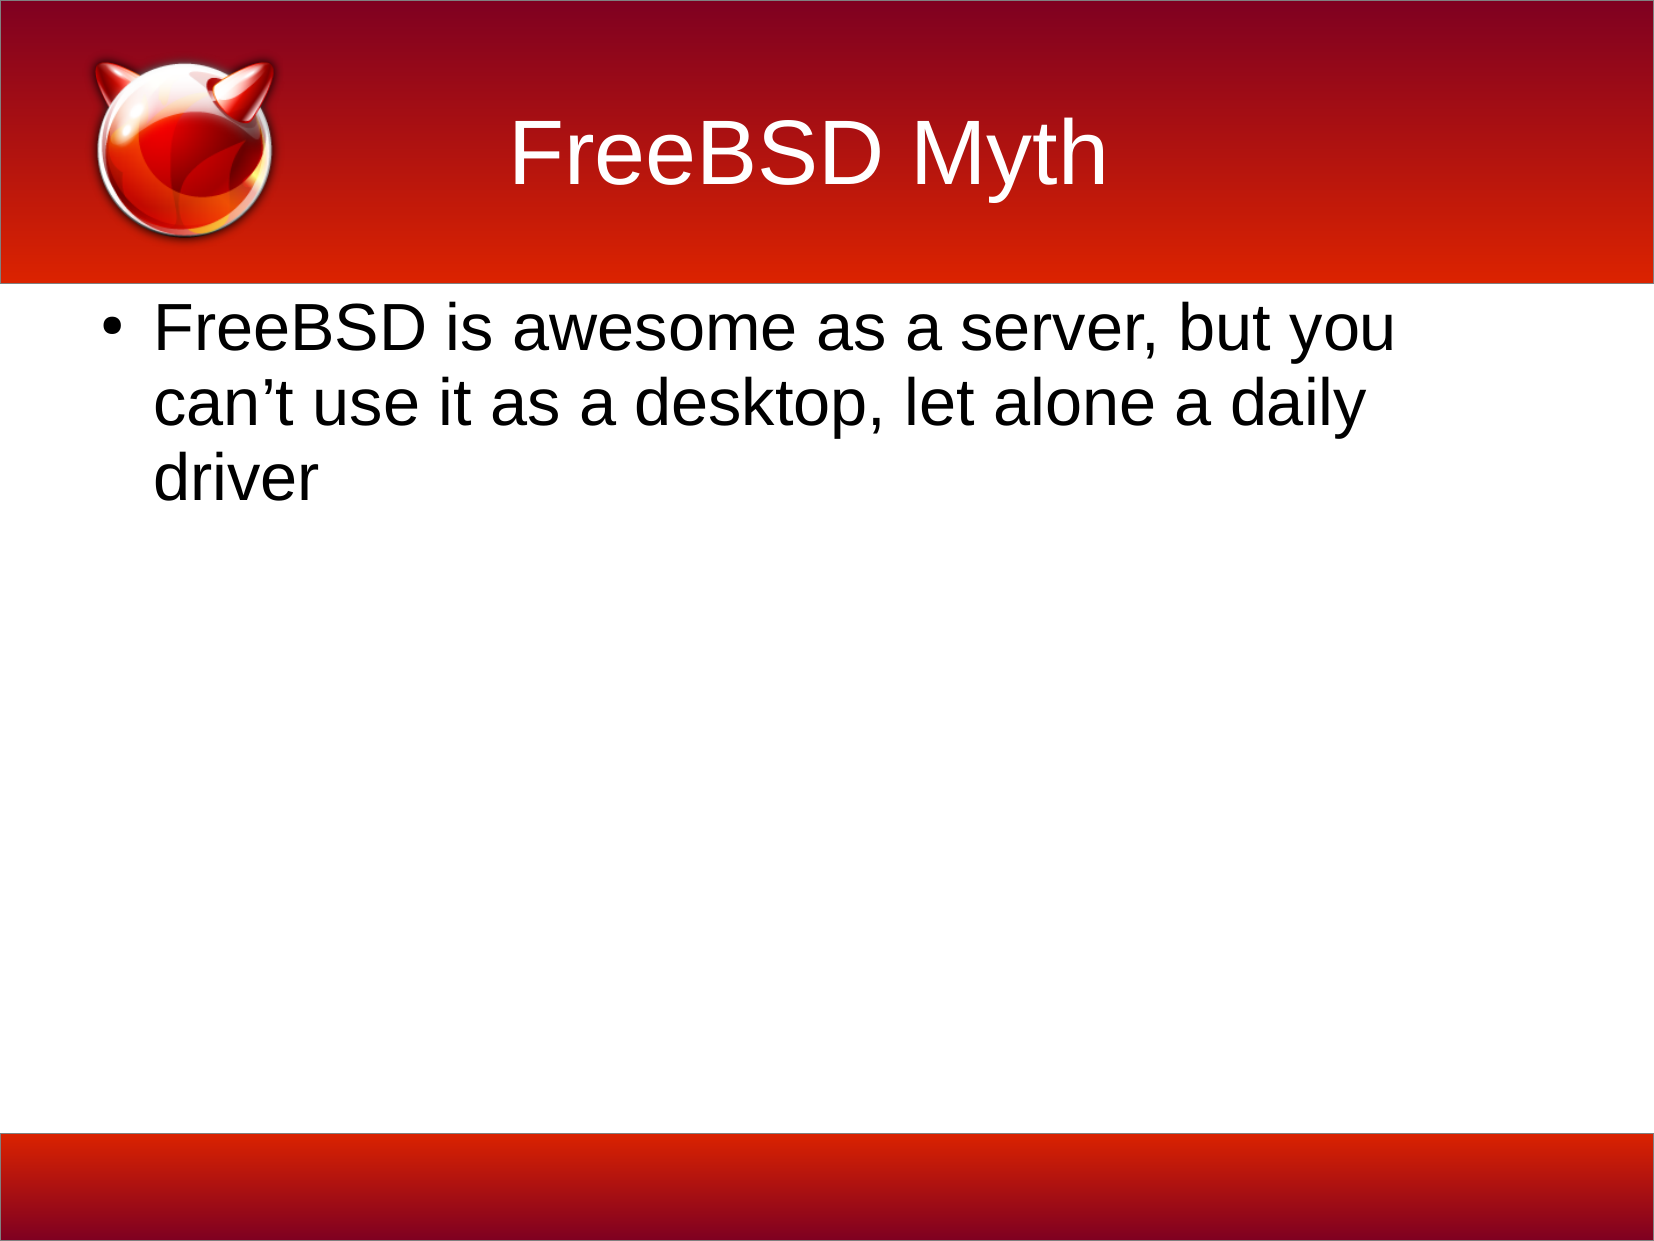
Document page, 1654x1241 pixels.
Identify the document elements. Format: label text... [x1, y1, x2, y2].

list FreeBSD is awesome as a server, but you can’t use it as a desktop, let alone a daily driver [82, 290, 1538, 1010]
title FreeBSD Myth [82, 49, 1536, 257]
